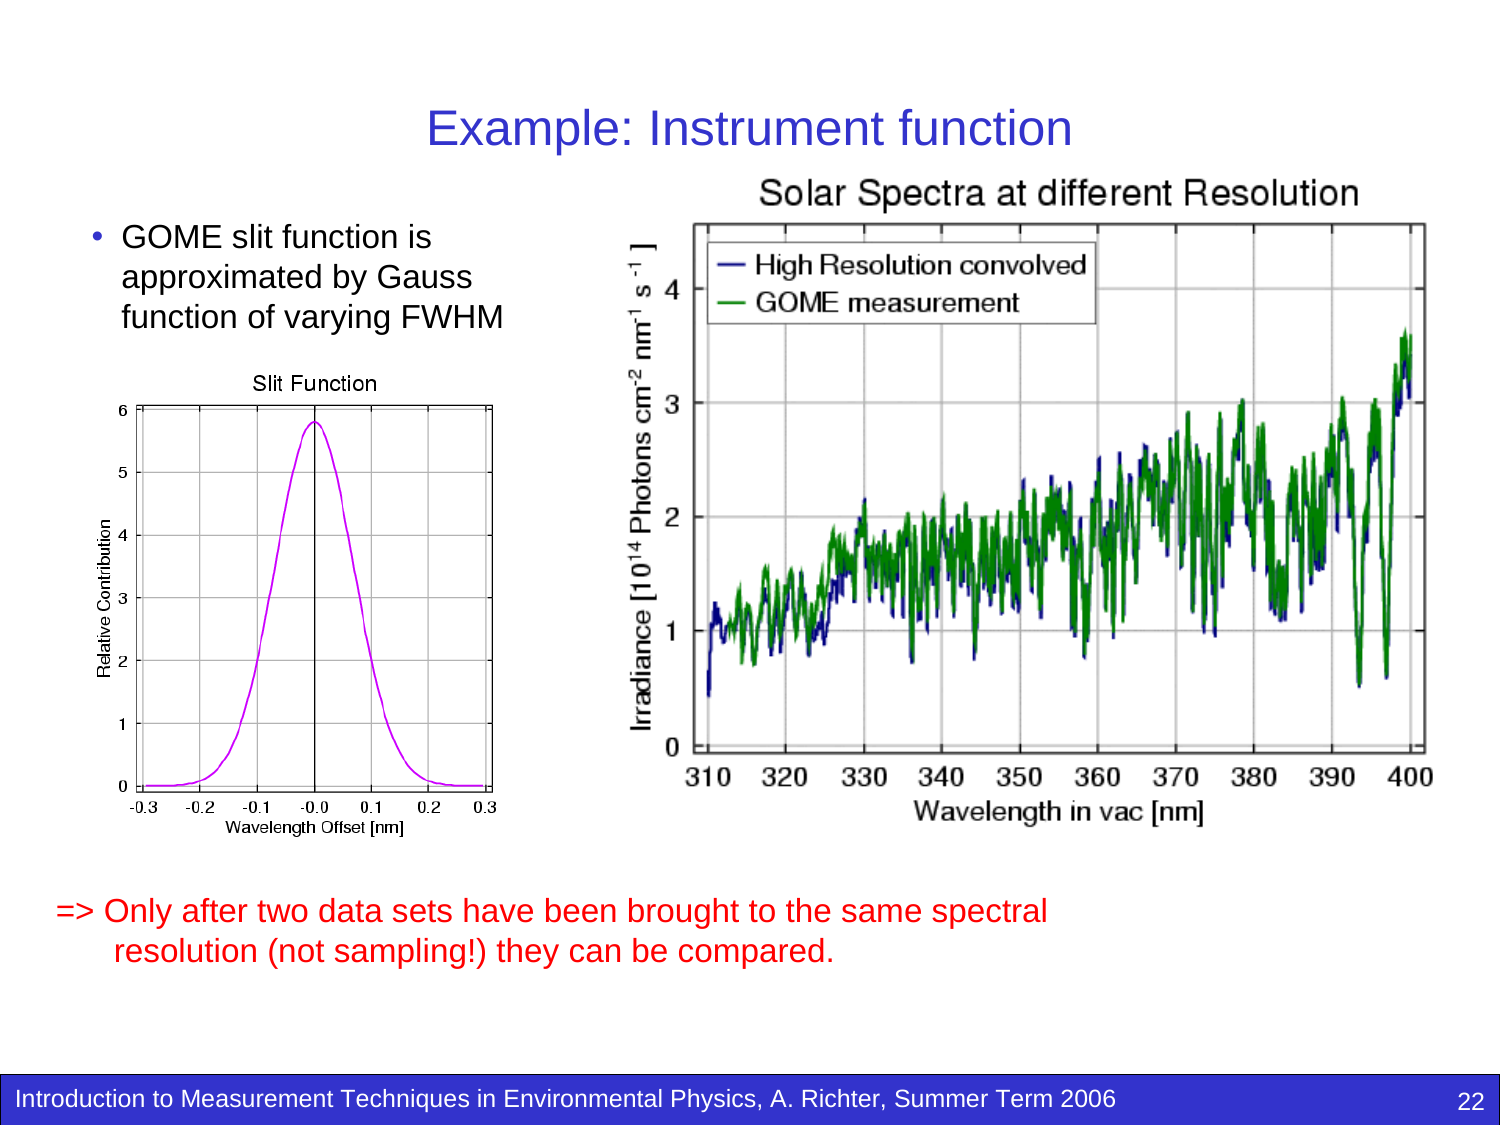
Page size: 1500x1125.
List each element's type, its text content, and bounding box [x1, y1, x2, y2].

text_box => Only after two data sets have been brought to the same spectral resolution (not sampling!) they can be compared. [41, 881, 1199, 977]
text_box GOME slit function is approximated by Gauss function of varying FWHM [76, 207, 560, 344]
picture [560, 162, 1494, 835]
picture [54, 366, 549, 843]
text_box Example: Instrument function [0, 87, 1500, 163]
